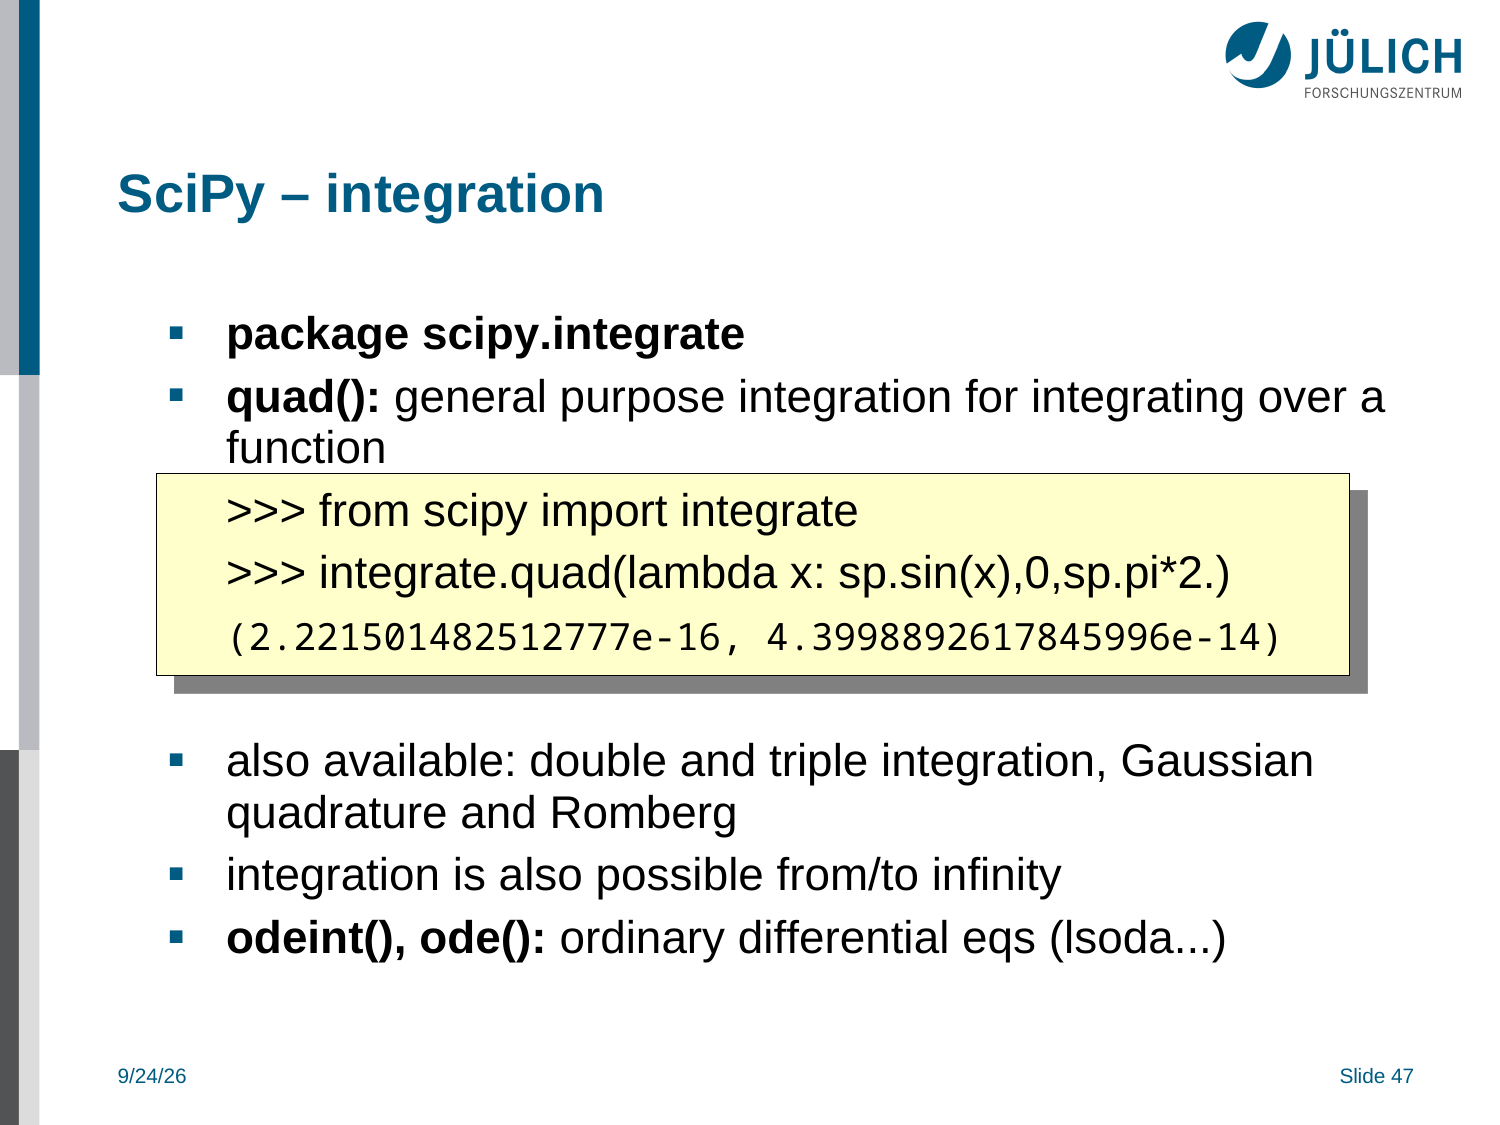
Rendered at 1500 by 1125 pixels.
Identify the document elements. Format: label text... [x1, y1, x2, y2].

picture [1224, 20, 1461, 98]
title SciPy – integration [117, 99, 1393, 288]
list package scipy.integrate quad(): general purpose integration for integrating over a function >>> from scipy import integrate >>> integrate.quad(lambda x: sp.sin(x),0,sp.pi*2.) (2.221501482512777e-16, 4.3998892617845996e-14) also available: double and triple integration, Gaussian quadrature and Romberg integration is also possible from/to infinity odeint(), ode(): ordinary differential eqs (lsoda...) [113, 308, 1389, 1125]
